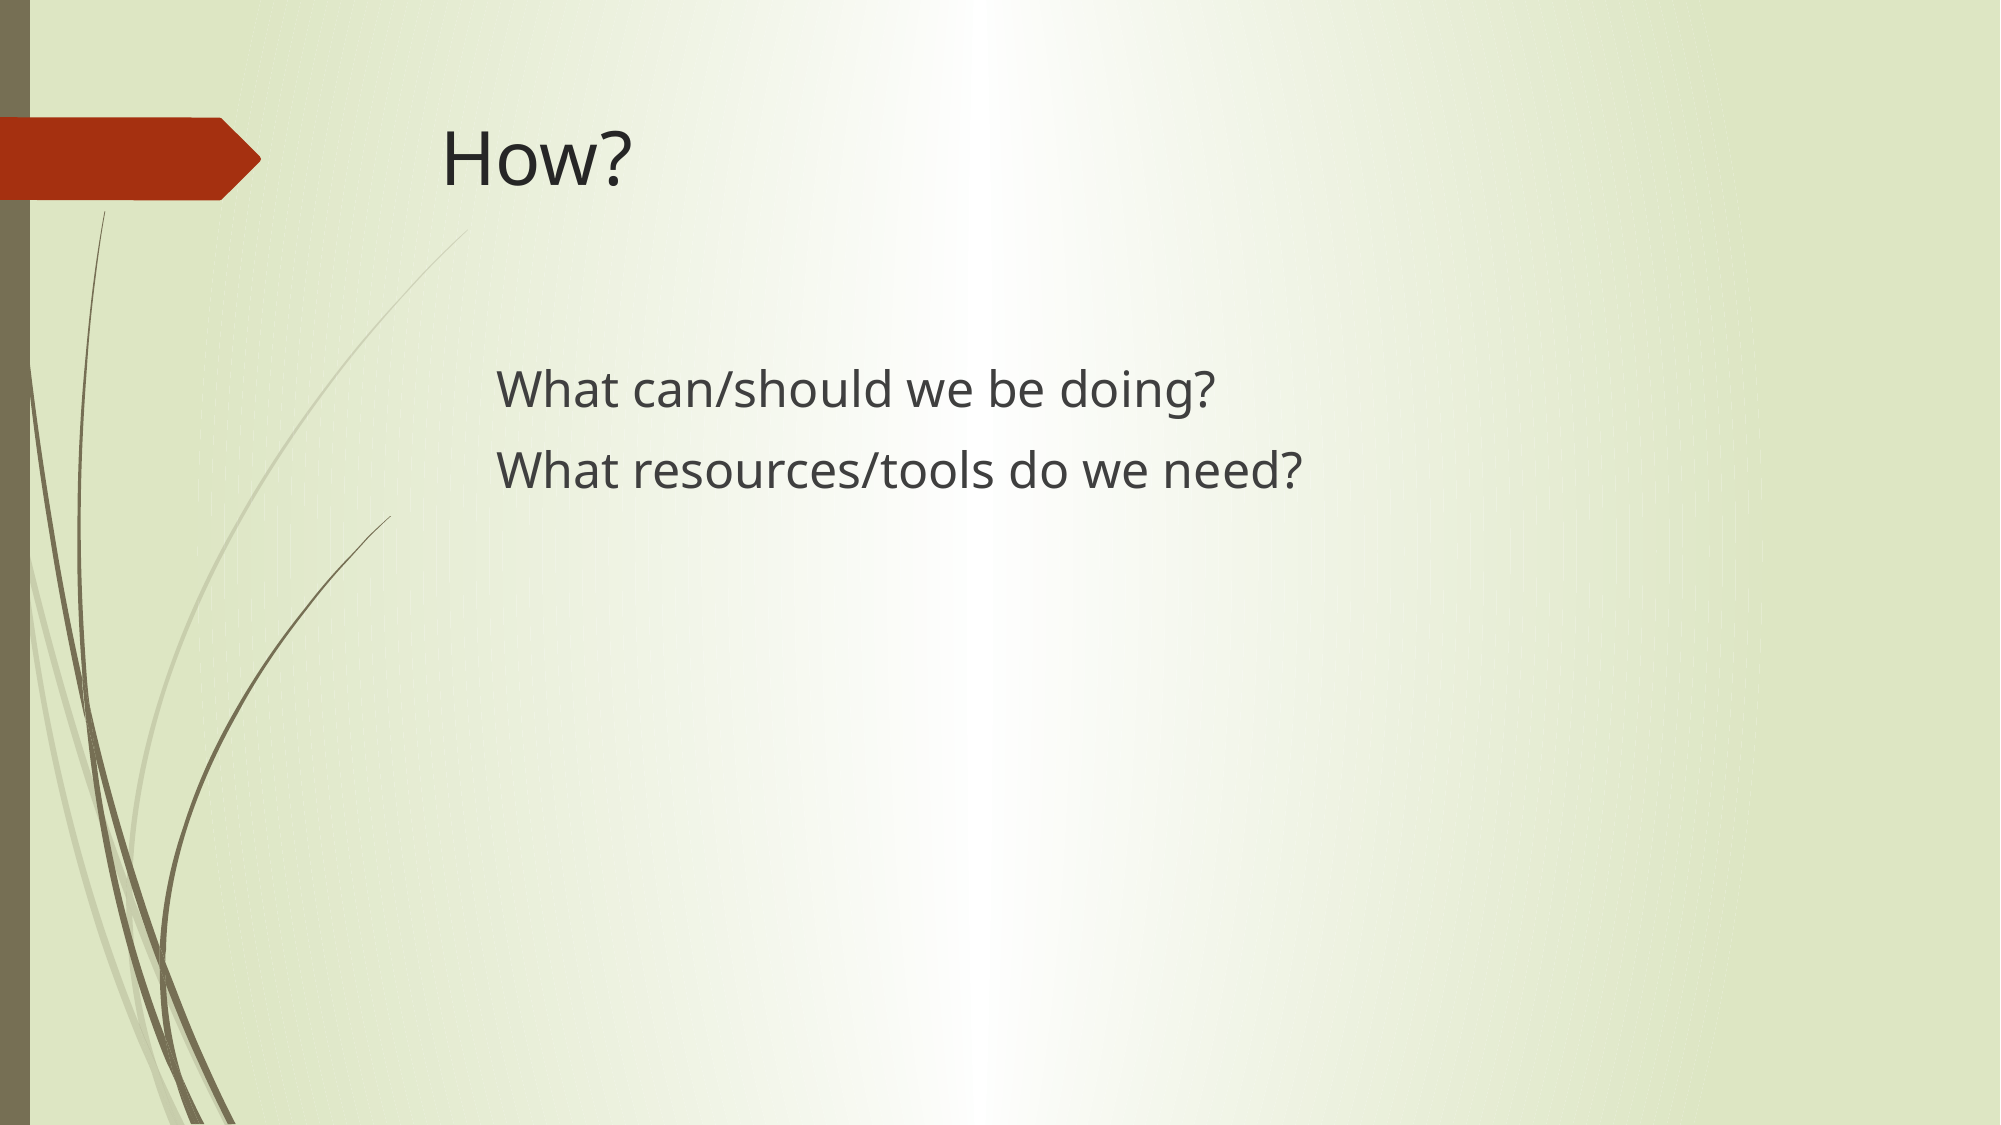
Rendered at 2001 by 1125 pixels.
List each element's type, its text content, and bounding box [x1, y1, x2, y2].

title How? [425, 102, 1888, 313]
list What can/should we be doing? What resources/tools do we need? [424, 350, 1888, 970]
